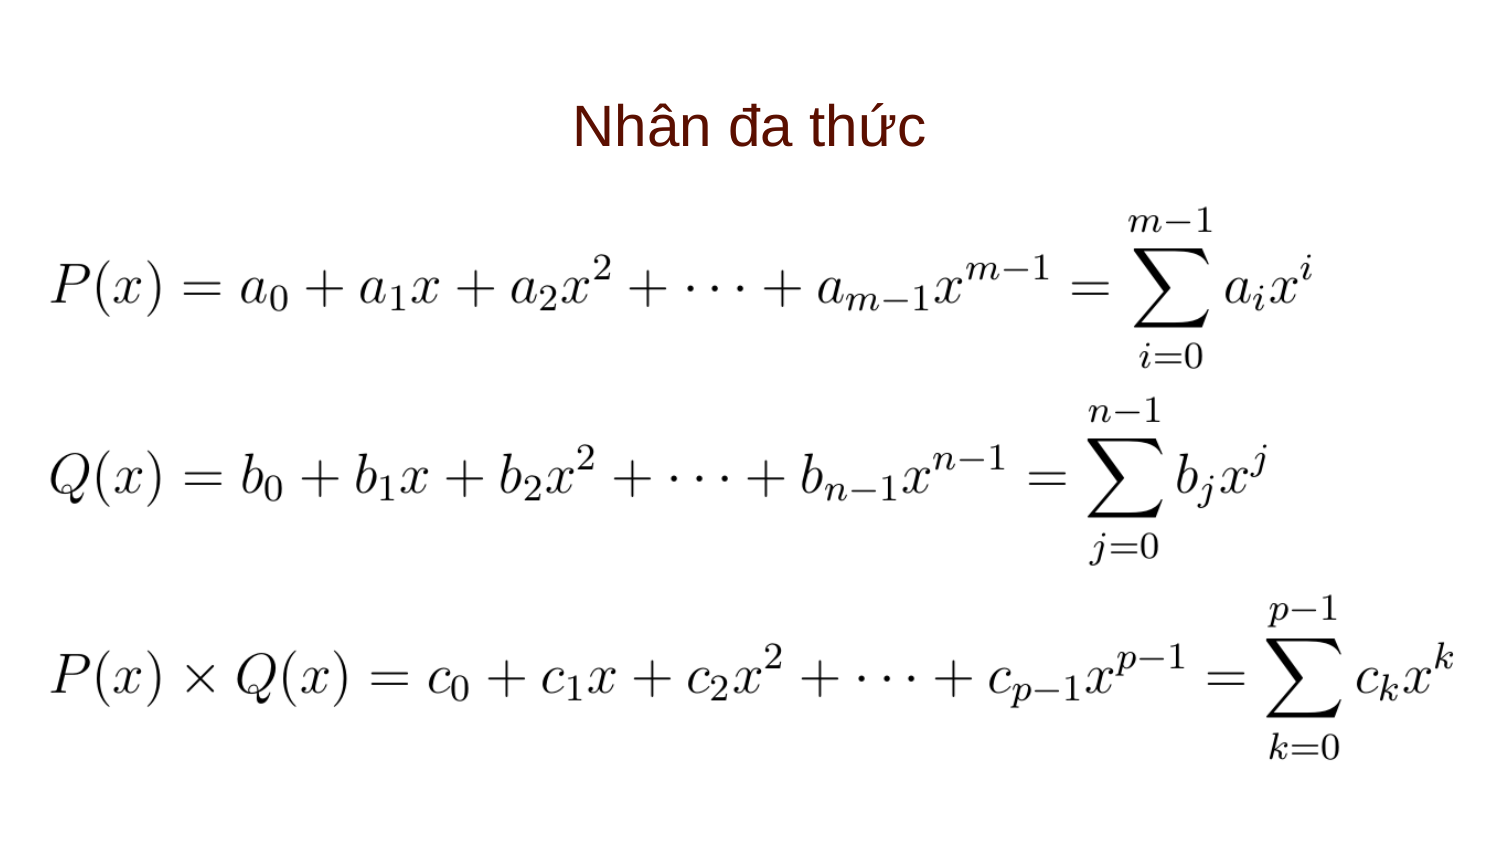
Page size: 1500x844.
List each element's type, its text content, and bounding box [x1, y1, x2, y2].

title Nhân đa thức [51, 72, 1449, 167]
picture [24, 191, 1475, 780]
